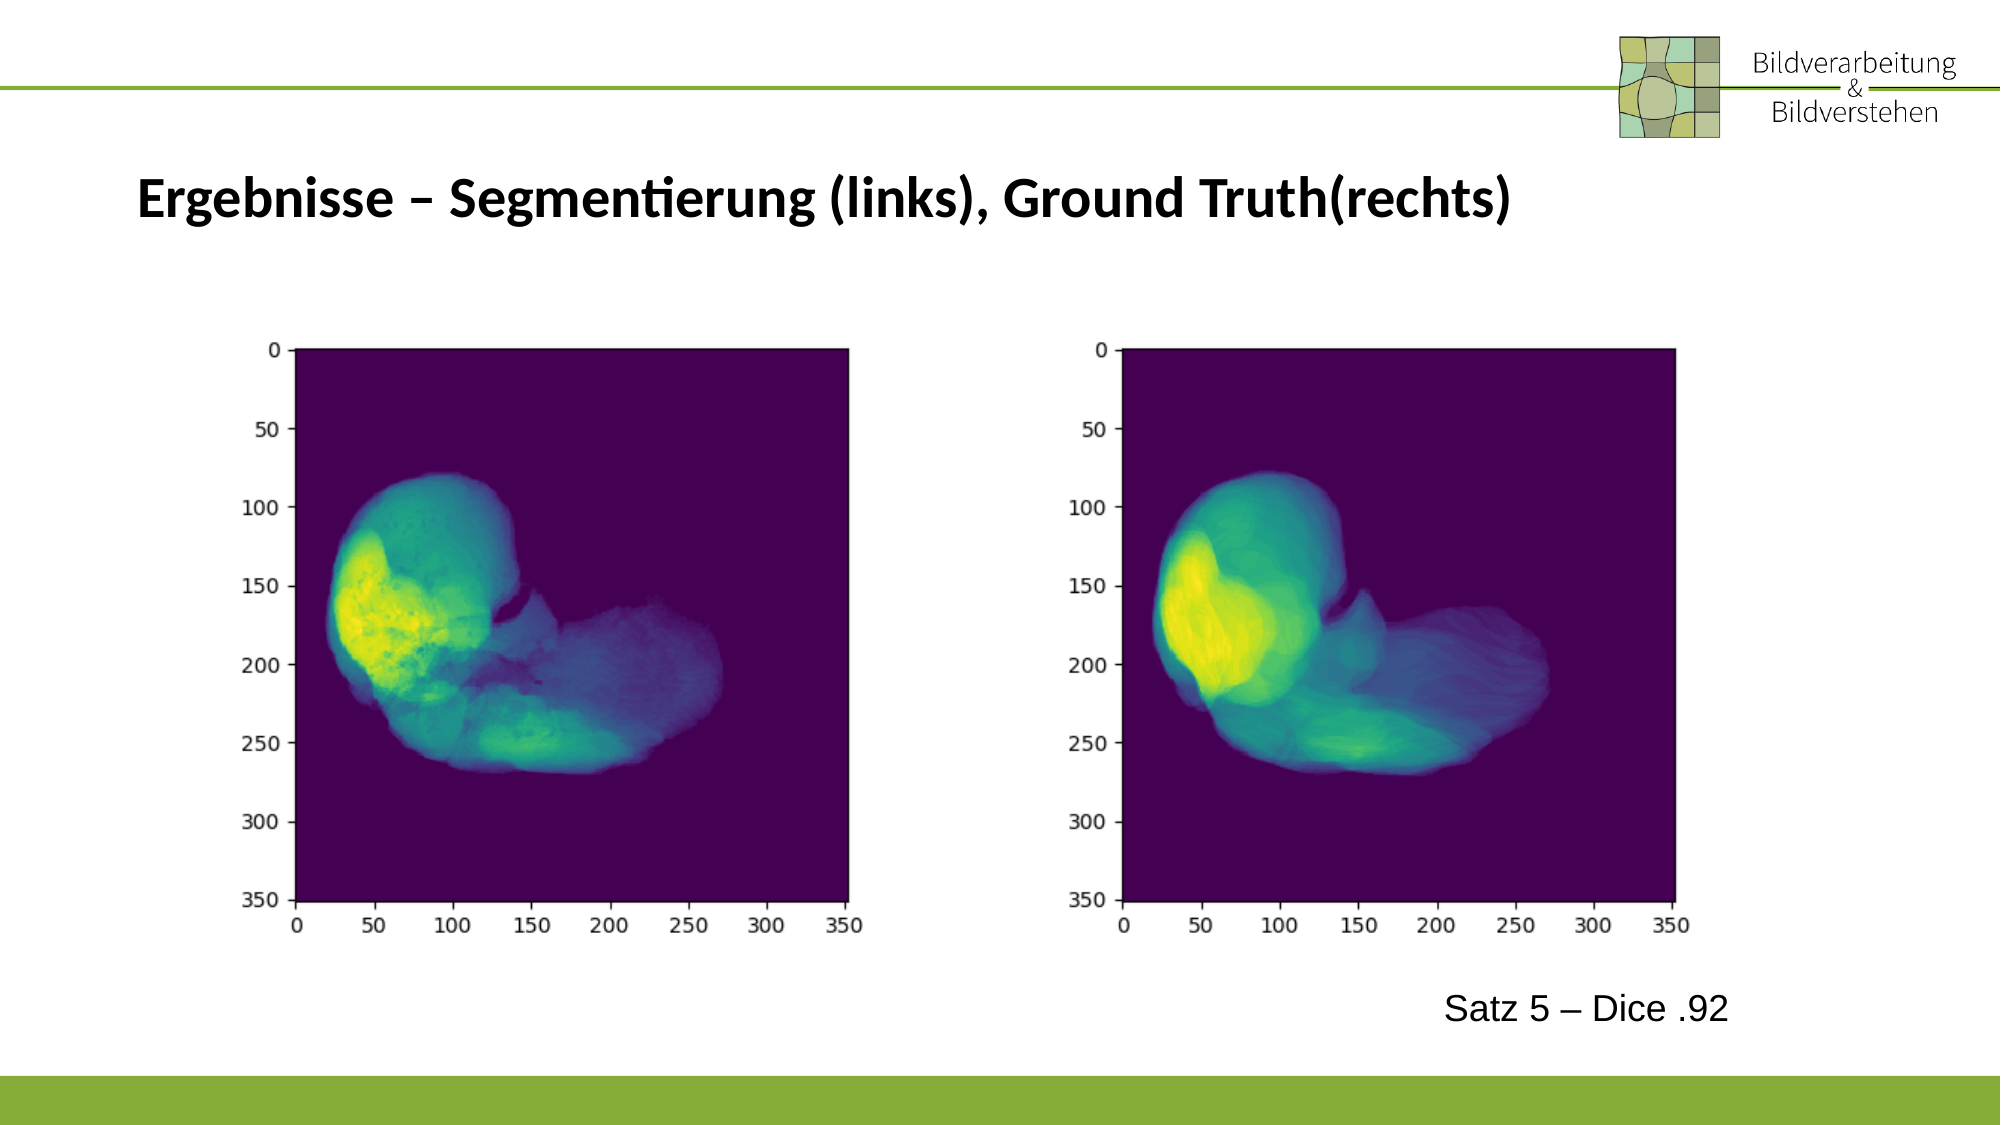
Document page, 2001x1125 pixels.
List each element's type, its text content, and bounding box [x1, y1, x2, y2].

title Ergebnisse – Segmentierung (links), Ground Truth(rechts) [137, 153, 1863, 251]
text_box Satz 5 – Dice .92 [1429, 980, 1749, 1038]
picture [79, 263, 1867, 981]
picture [1618, 36, 2000, 138]
